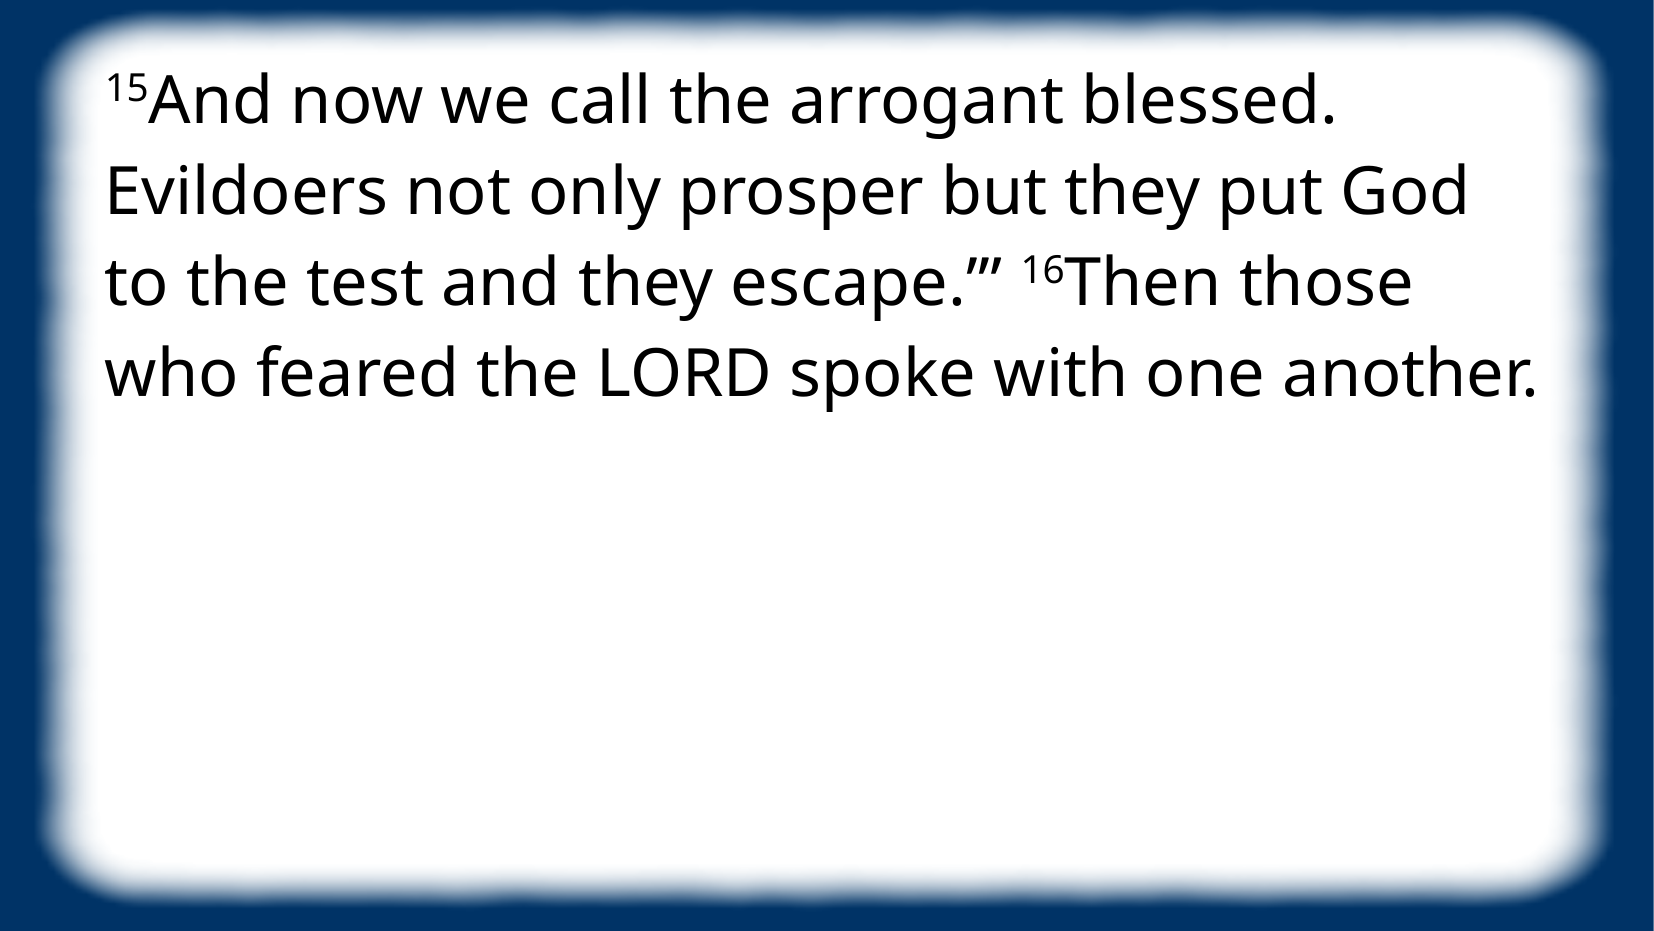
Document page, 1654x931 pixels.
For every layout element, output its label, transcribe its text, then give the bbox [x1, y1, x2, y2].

picture [0, 0, 1654, 931]
text_box 15And now we call the arrogant blessed. Evildoers not only prosper but they put God to the test and they escape.’” 16Then those who feared the LORD spoke with one another. [90, 45, 1561, 415]
